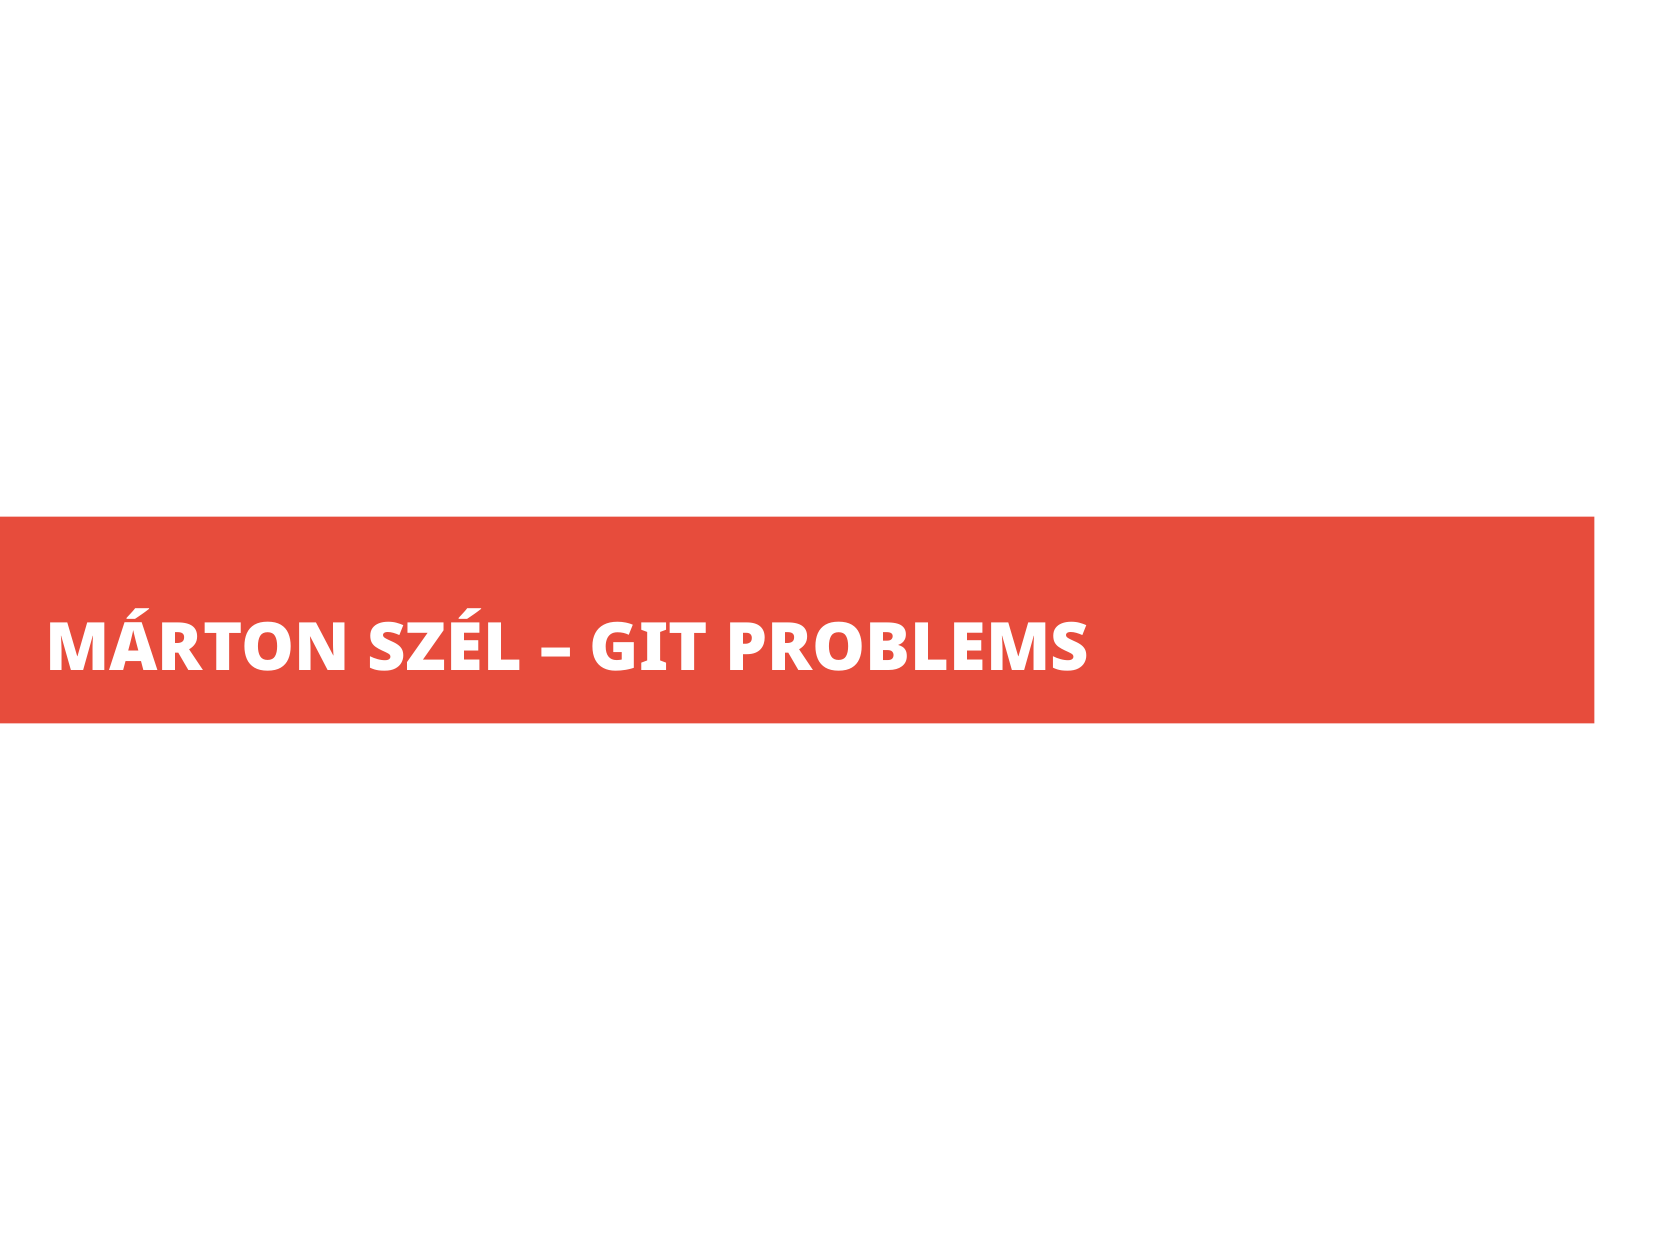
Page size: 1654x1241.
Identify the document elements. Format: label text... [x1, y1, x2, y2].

title MÁRTON SZÉL – GIT PROBLEMS [45, 542, 1581, 691]
